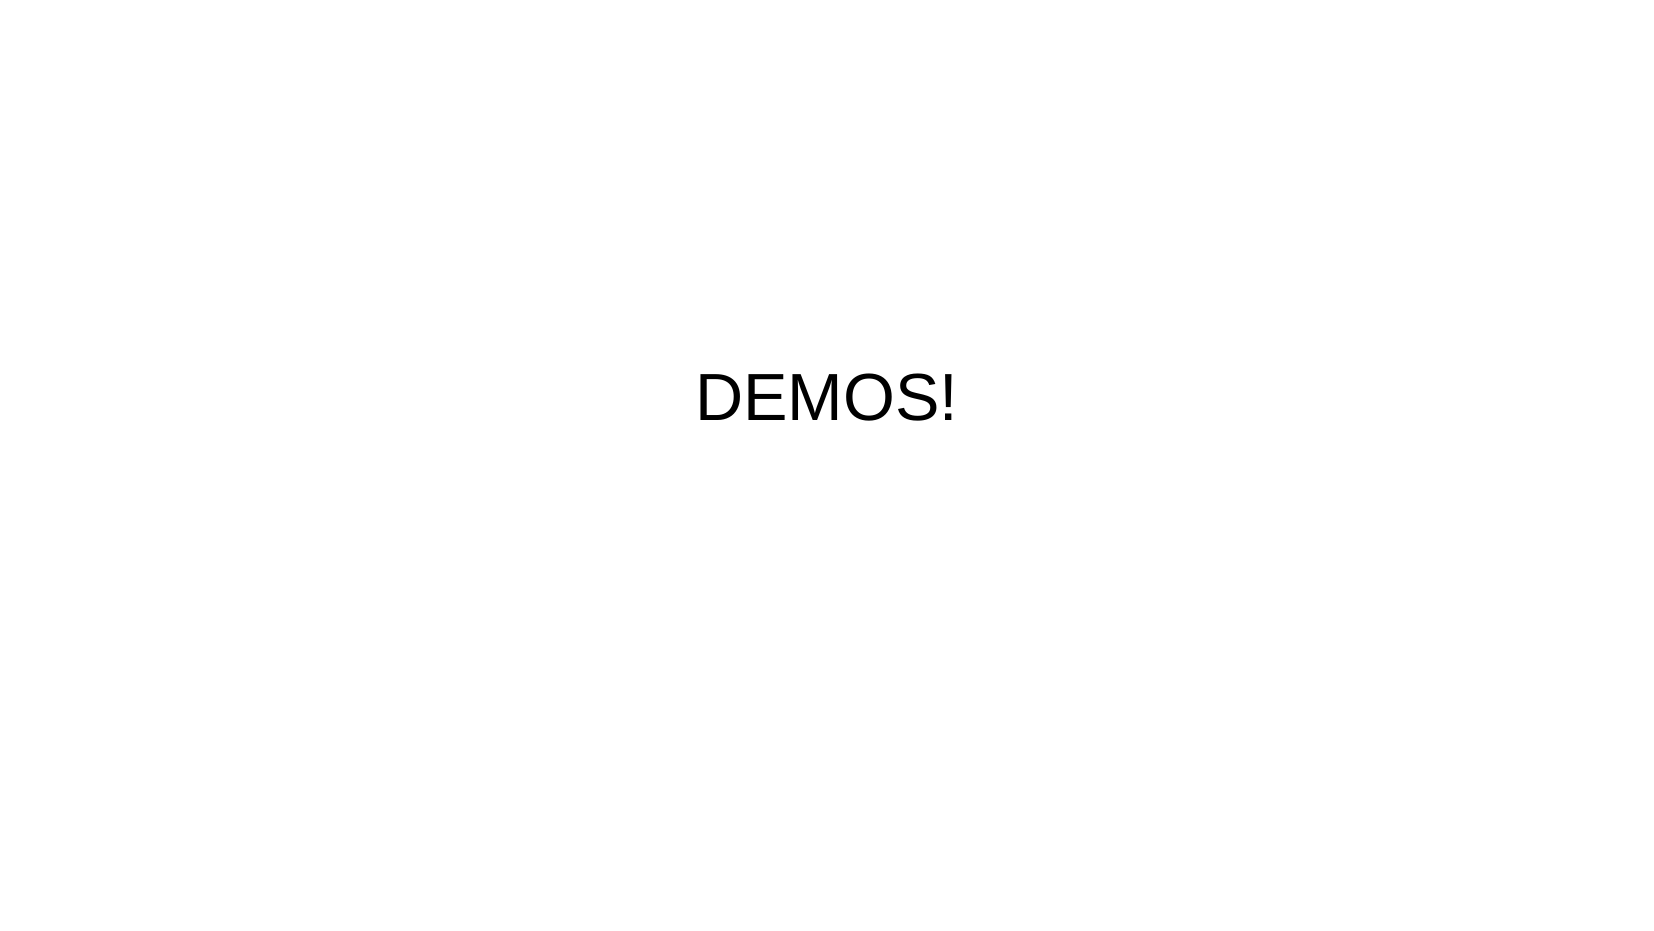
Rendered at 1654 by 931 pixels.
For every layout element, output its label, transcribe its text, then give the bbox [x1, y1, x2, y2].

subtitle DEMOS! [82, 37, 1571, 757]
